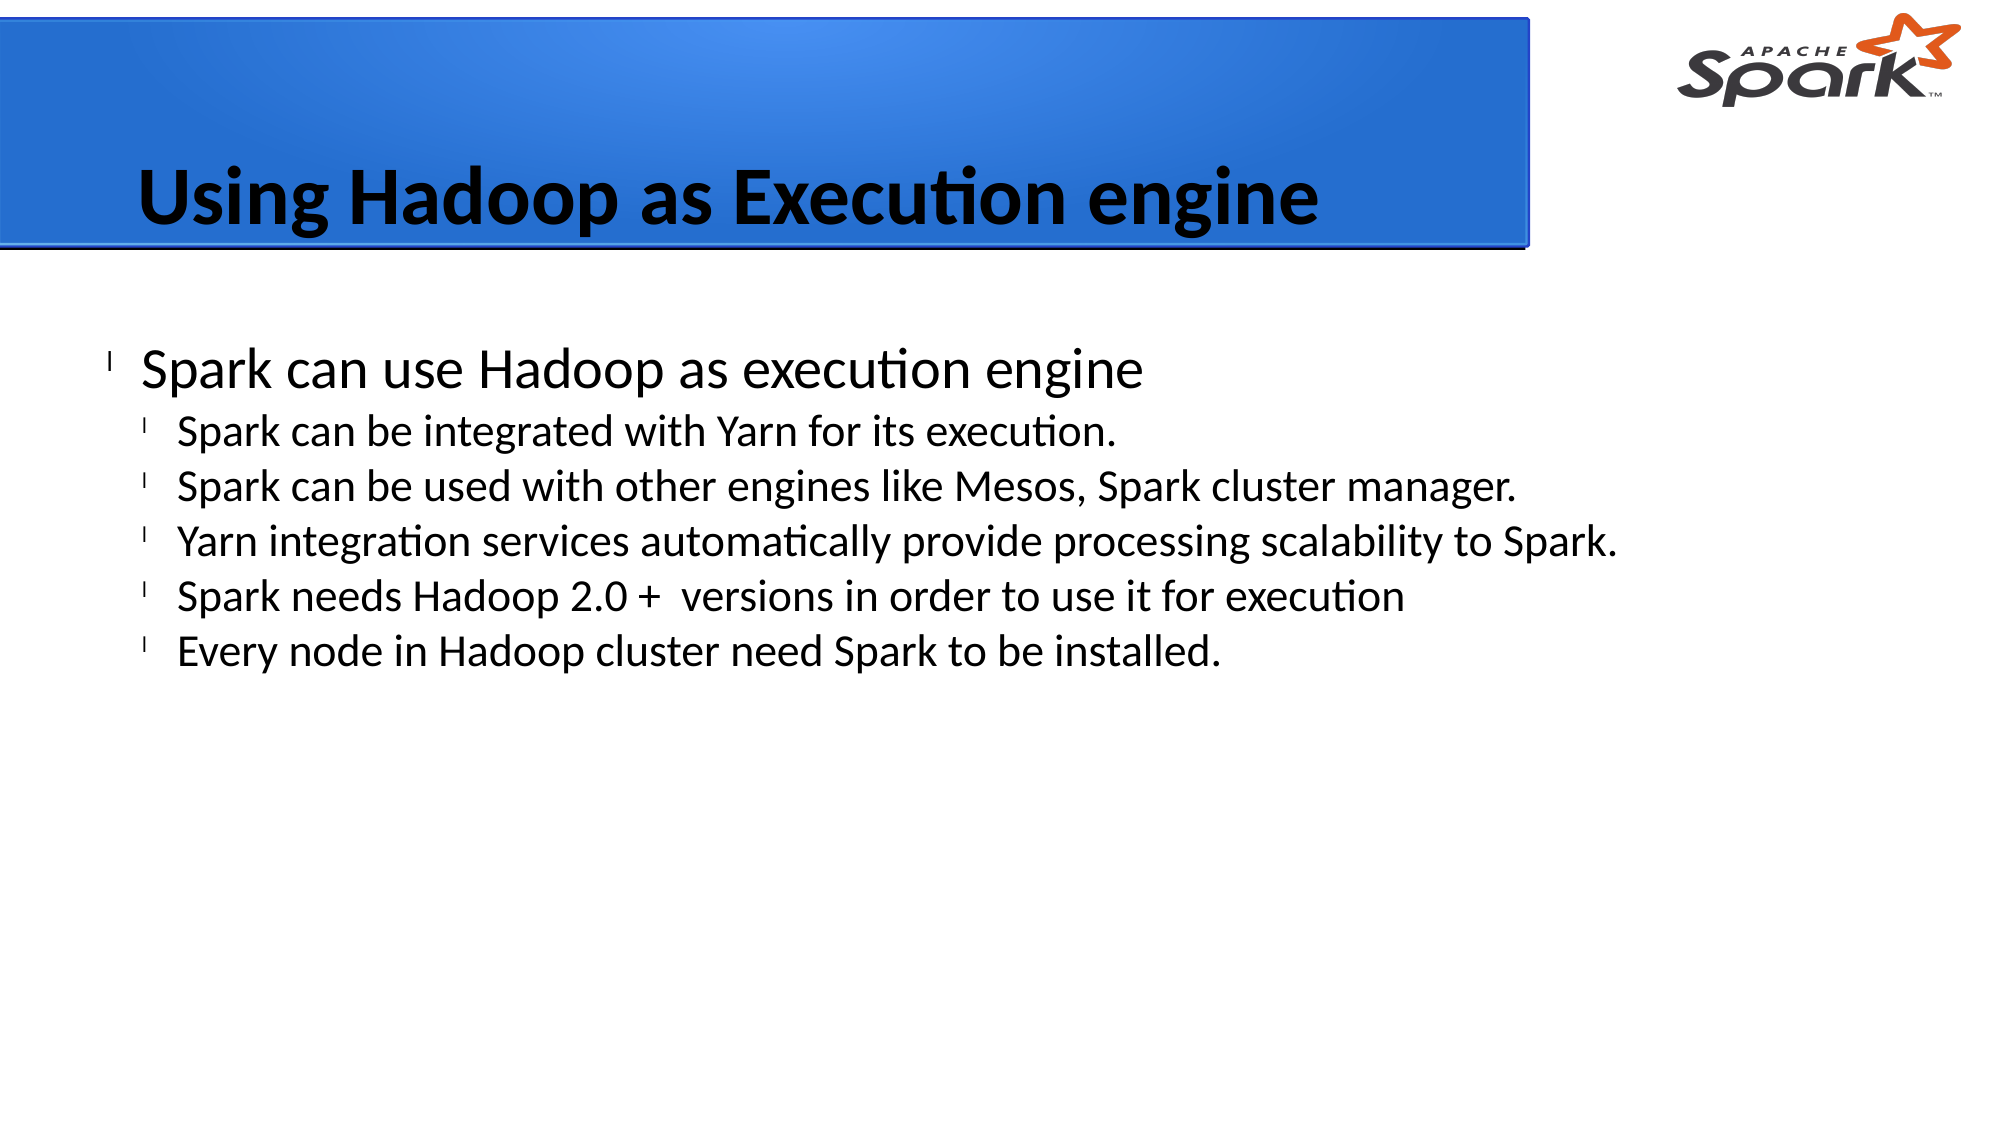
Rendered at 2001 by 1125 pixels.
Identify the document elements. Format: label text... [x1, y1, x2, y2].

text_box Spark can use Hadoop as execution engine Spark can be integrated with Yarn for its execution. Spark can be used with other engines like Mesos, Spark cluster manager. Yarn integration services automatically provide processing scalability to Spark. Spark needs Hadoop 2.0 + versions in order to use it for execution Every node in Hadoop cluster need Spark to be installed. [106, 330, 1863, 1013]
picture [1677, 13, 1961, 107]
text_box Using Hadoop as Execution engine [137, 59, 1863, 277]
